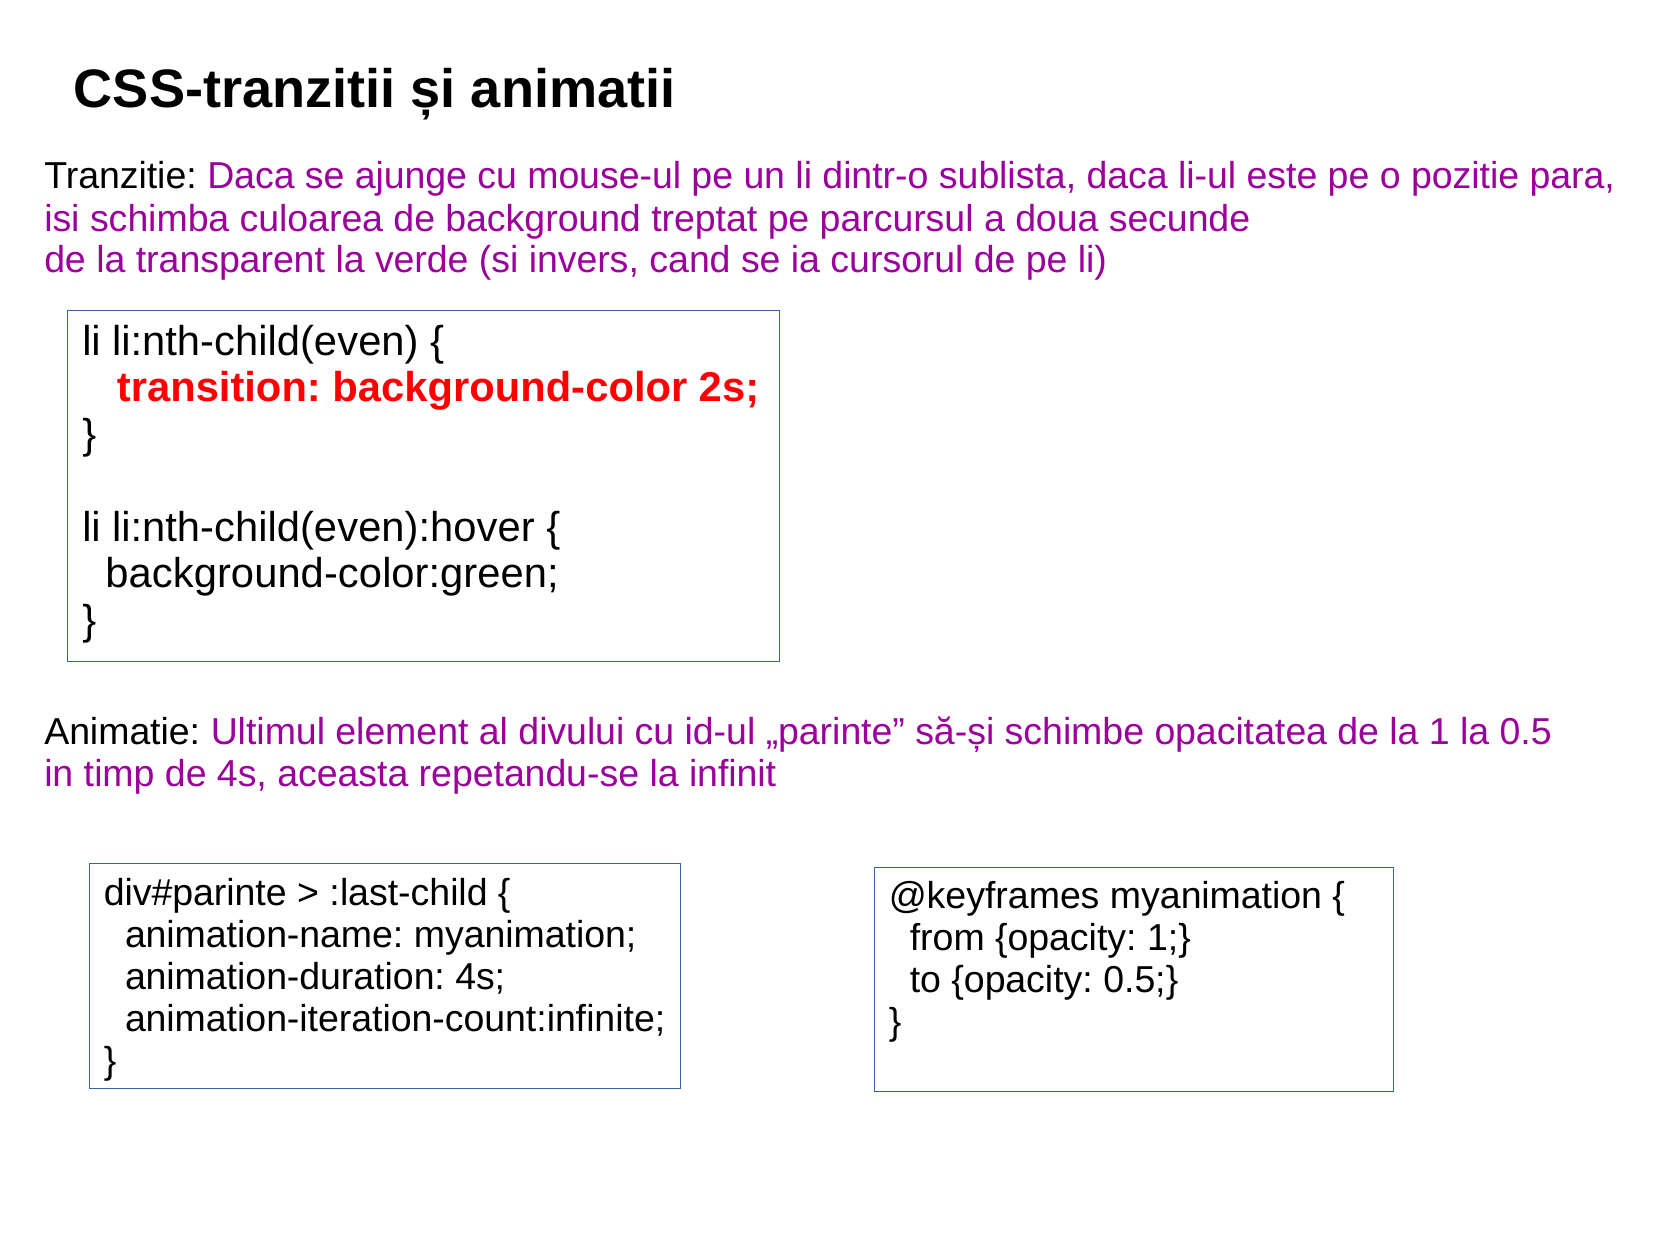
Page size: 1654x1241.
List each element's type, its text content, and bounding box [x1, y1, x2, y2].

text_box Animatie: Ultimul element al divului cu id-ul „parinte” să-și schimbe opacitatea de la 1 la 0.5 in timp de 4s, aceasta repetandu-se la infinit [29, 702, 1578, 802]
text_box div#parinte > :last-child { animation-name: myanimation; animation-duration: 4s; animation-iteration-count:infinite; } [89, 863, 681, 1089]
text_box @keyframes myanimation { from {opacity: 1;} to {opacity: 0.5;} } [874, 867, 1394, 1092]
text_box CSS-tranzitii și animatii [59, 50, 1229, 147]
text_box Tranzitie: Daca se ajunge cu mouse-ul pe un li dintr-o sublista, daca li-ul este pe o pozitie para, isi schimba culoarea de background treptat pe parcursul a doua secunde de la transparent la verde (si invers, cand se ia cursorul de pe li) [29, 147, 1641, 289]
text_box li li:nth-child(even) { transition: background-color 2s; } li li:nth-child(even):hover { background-color:green; } [67, 310, 780, 662]
